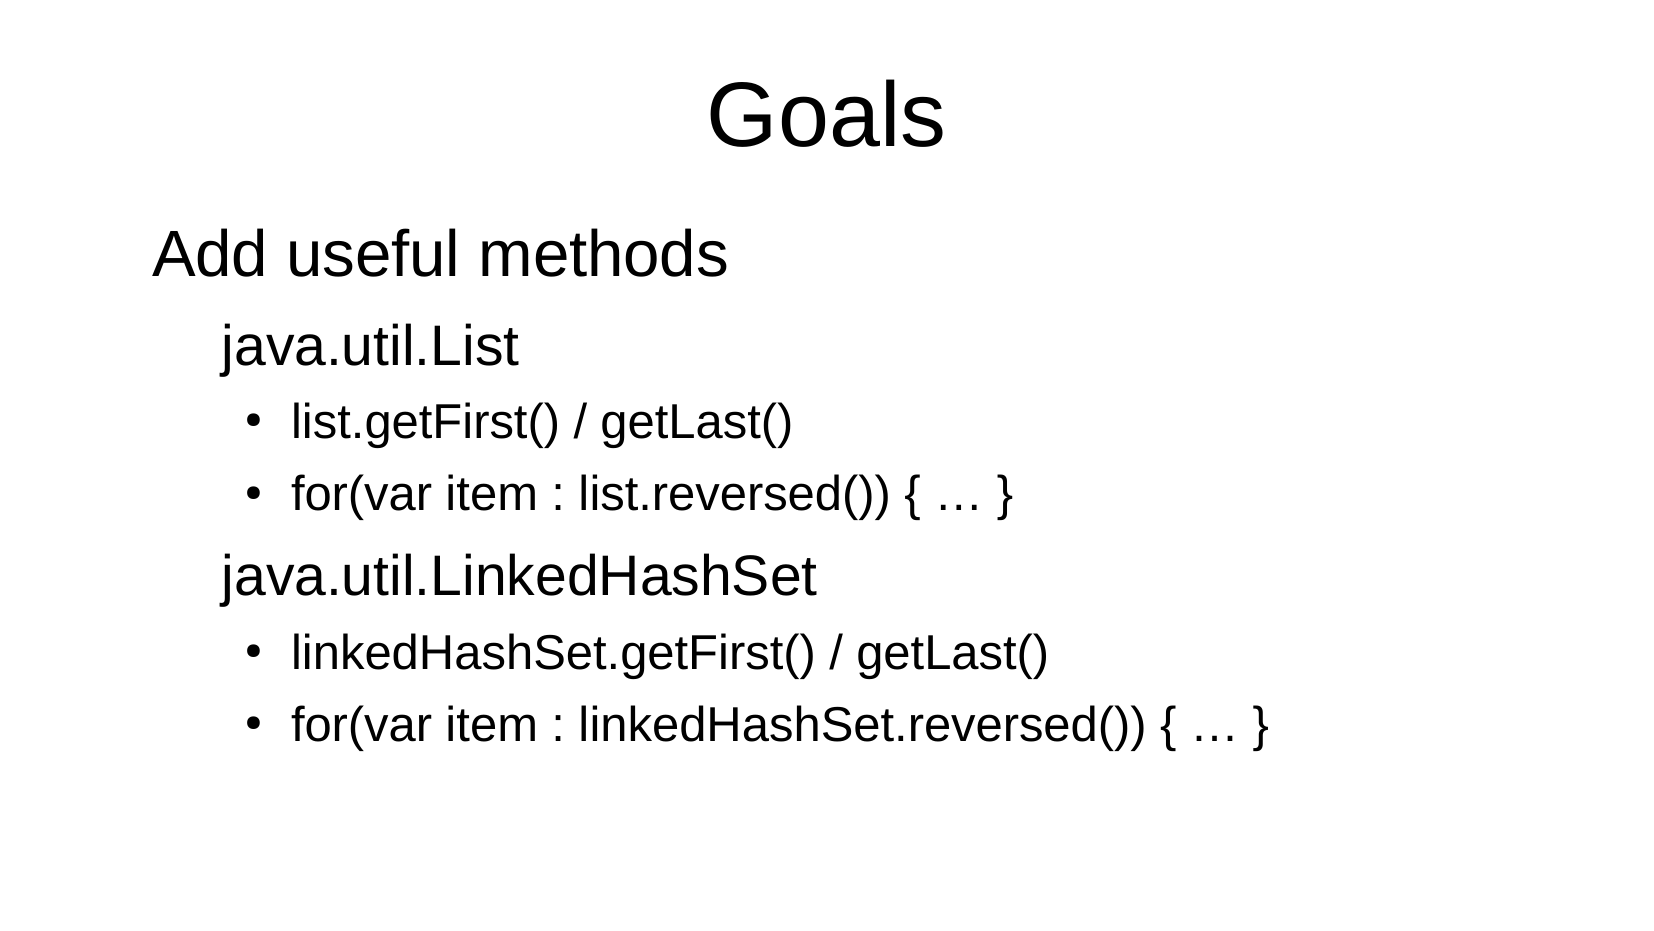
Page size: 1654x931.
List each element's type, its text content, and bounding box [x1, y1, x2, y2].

list Add useful methods java.util.List list.getFirst() / getLast() for(var item : list.reversed()) { … } java.util.LinkedHashSet linkedHashSet.getFirst() / getLast() for(var item : linkedHashSet.reversed()) { … } [82, 217, 1571, 758]
title Goals [82, 37, 1571, 193]
